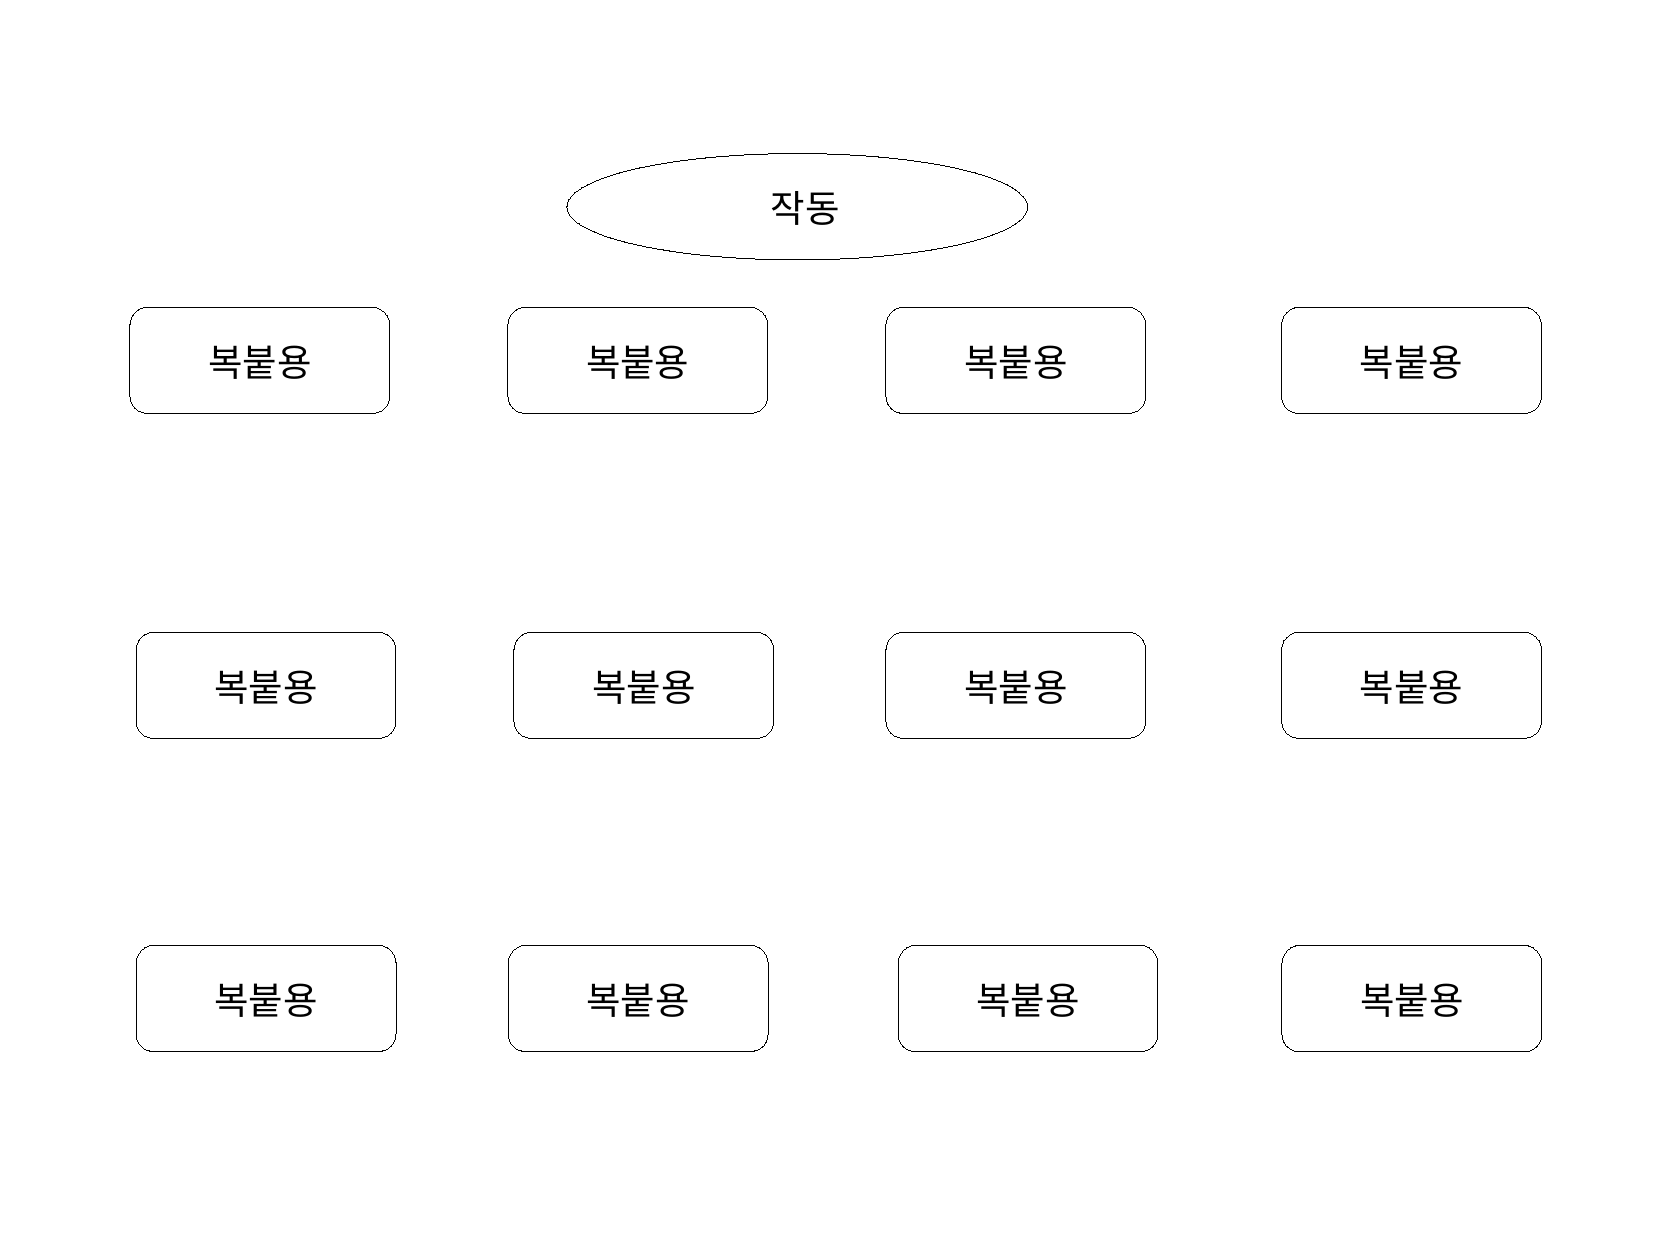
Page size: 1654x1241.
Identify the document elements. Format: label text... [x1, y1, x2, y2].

text_box 복붙용 [1281, 945, 1542, 1052]
text_box 복붙용 [507, 307, 768, 414]
text_box 복붙용 [1281, 307, 1542, 414]
text_box 복붙용 [885, 307, 1146, 414]
text_box 복붙용 [136, 945, 397, 1052]
text_box 복붙용 [129, 307, 390, 414]
text_box 복붙용 [136, 632, 396, 739]
text_box [566, 153, 1028, 260]
text_box 복붙용 [513, 632, 774, 739]
text_box 복붙용 [898, 945, 1158, 1052]
text_box 복붙용 [1281, 632, 1542, 739]
text_box 복붙용 [508, 945, 769, 1052]
text_box 복붙용 [885, 632, 1146, 739]
text_box 작동 [755, 171, 898, 242]
